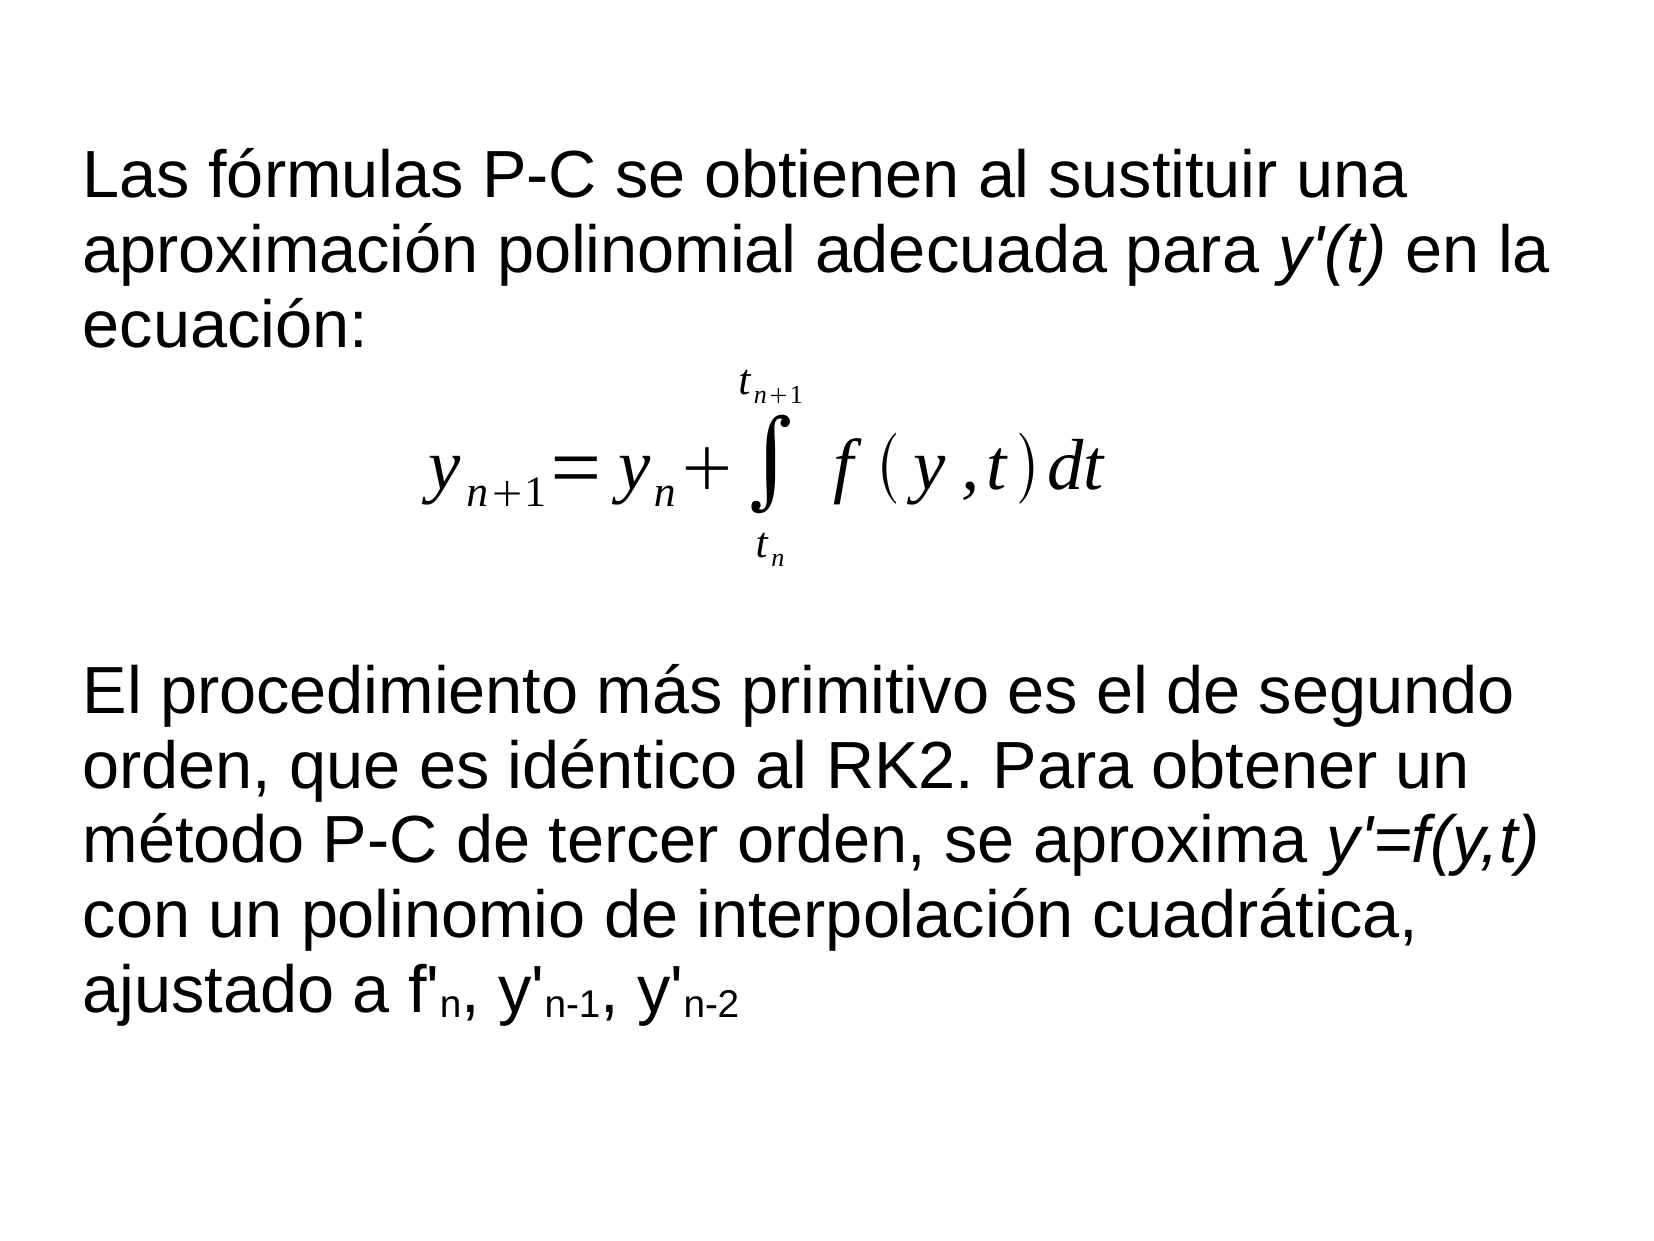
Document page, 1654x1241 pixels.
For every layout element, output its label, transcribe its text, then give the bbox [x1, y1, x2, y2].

text_box El procedimiento más primitivo es el de segundo orden, que es idéntico al RK2. Para obtener un método P-C de tercer orden, se aproxima y'=f(y,t) con un polinomio de interpolación cuadrática, ajustado a f'n, y'n-1, y'n-2 [82, 641, 1571, 1038]
subtitle Las fórmulas P-C se obtienen al sustituir una aproximación polinomial adecuada para y'(t) en la ecuación: [82, 132, 1571, 367]
chart [413, 355, 1111, 573]
